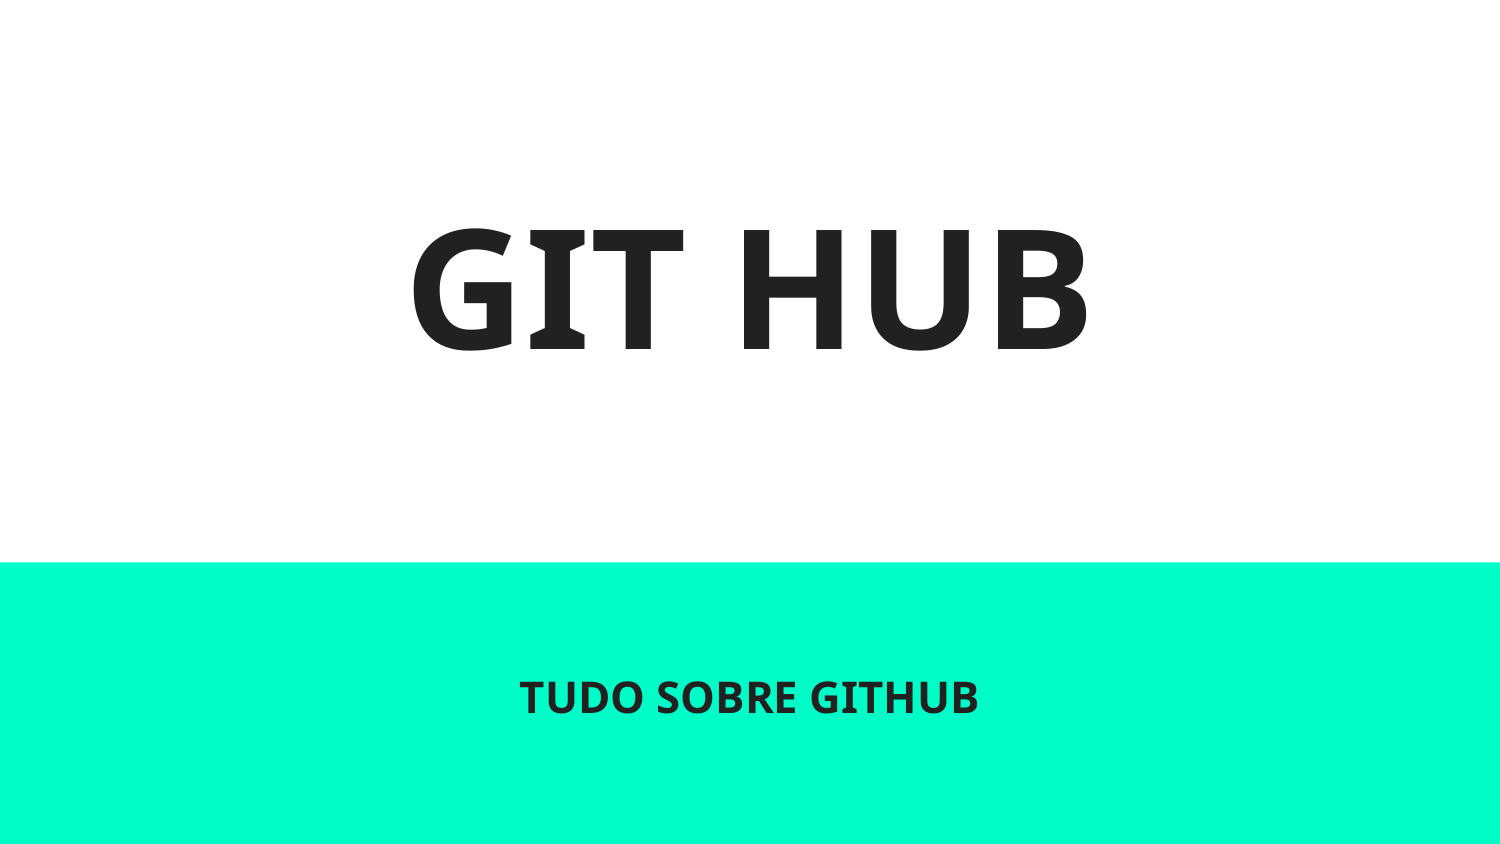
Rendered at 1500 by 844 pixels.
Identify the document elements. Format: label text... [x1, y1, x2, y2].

title GIT HUB [51, 64, 1449, 506]
subtitle TUDO SOBRE GITHUB [51, 638, 1449, 755]
